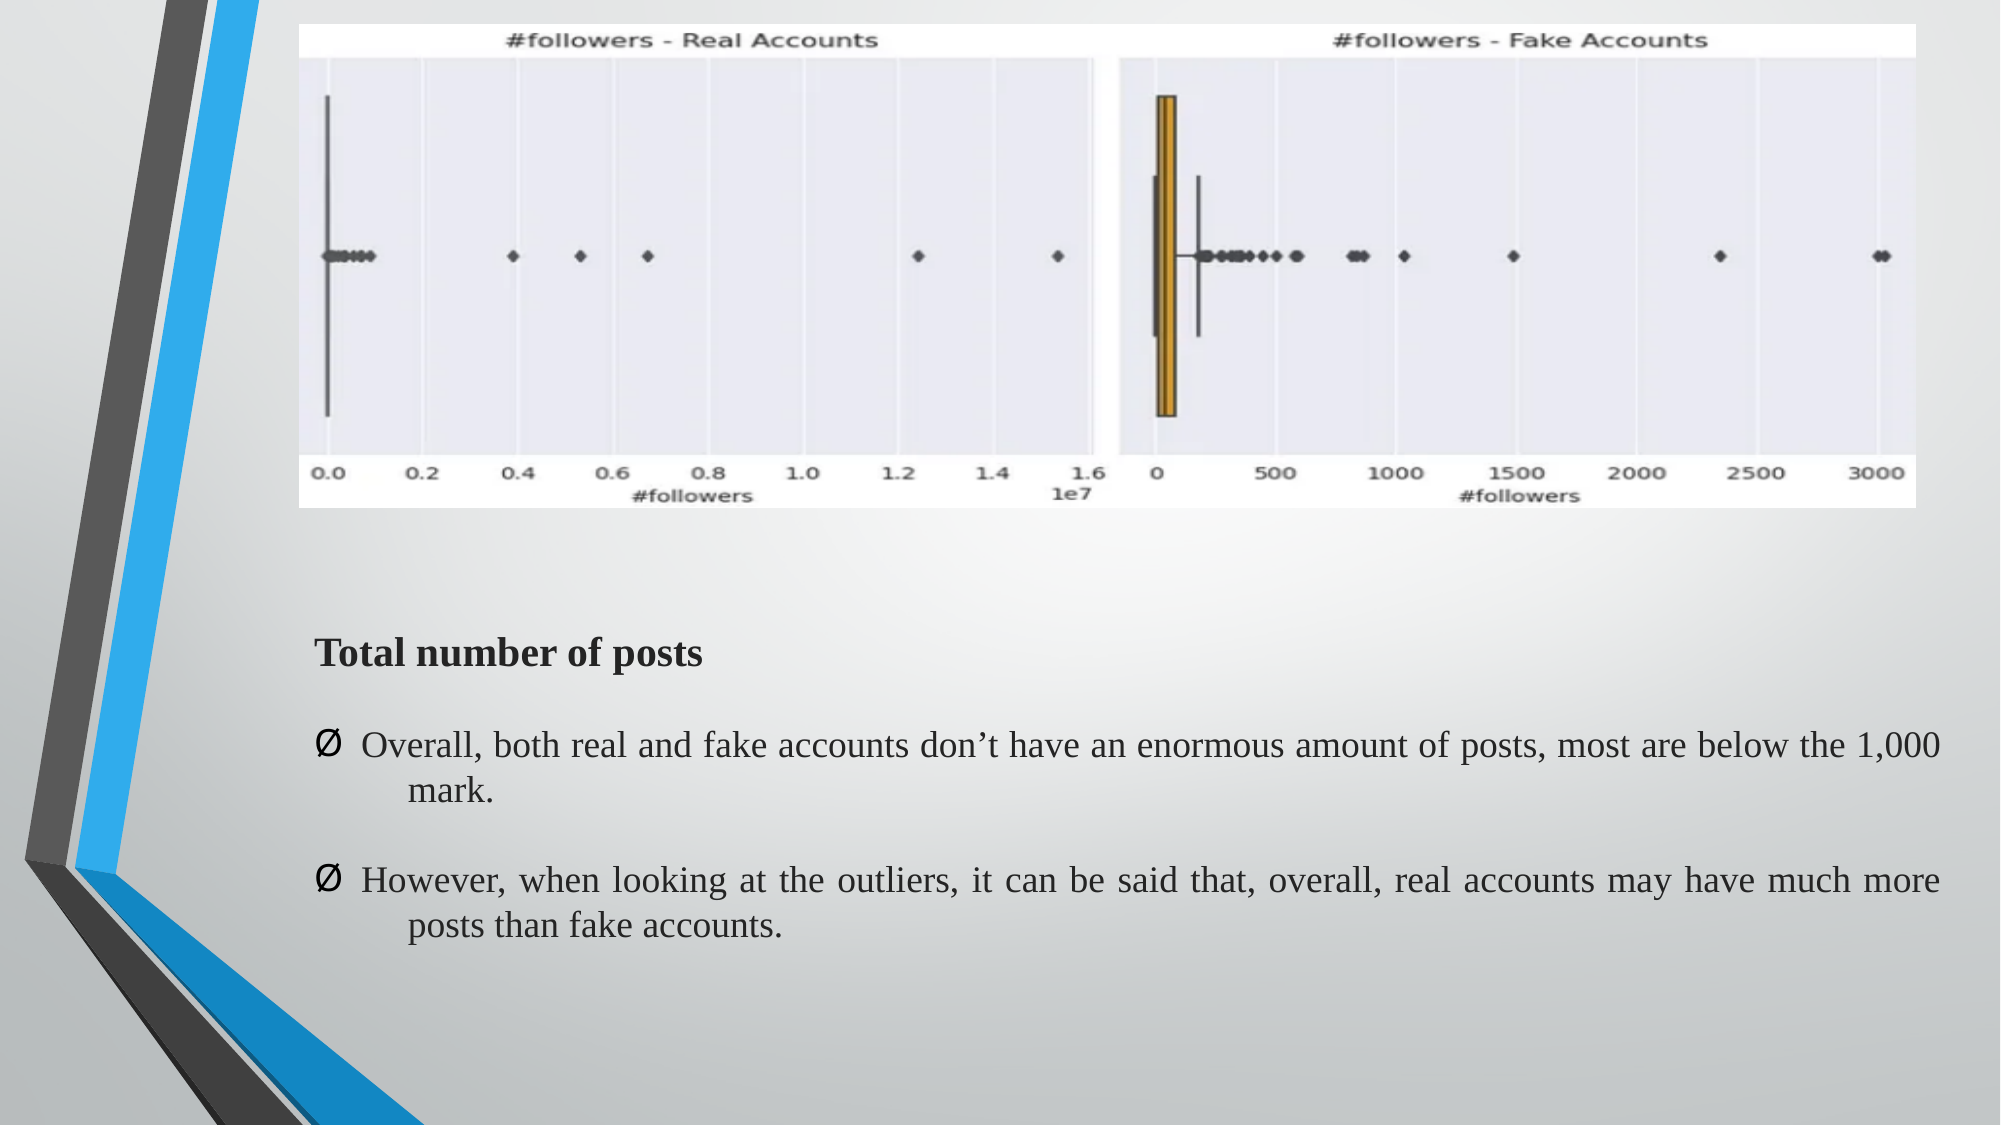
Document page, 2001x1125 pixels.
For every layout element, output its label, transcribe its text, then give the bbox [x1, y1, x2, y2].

text_box Total number of posts Overall, both real and fake accounts don’t have an enormous amount of posts, most are below the 1,000 mark. However, when looking at the outliers, it can be said that, overall, real accounts may have much more posts than fake accounts. [299, 617, 1959, 1047]
picture [299, 24, 1916, 508]
